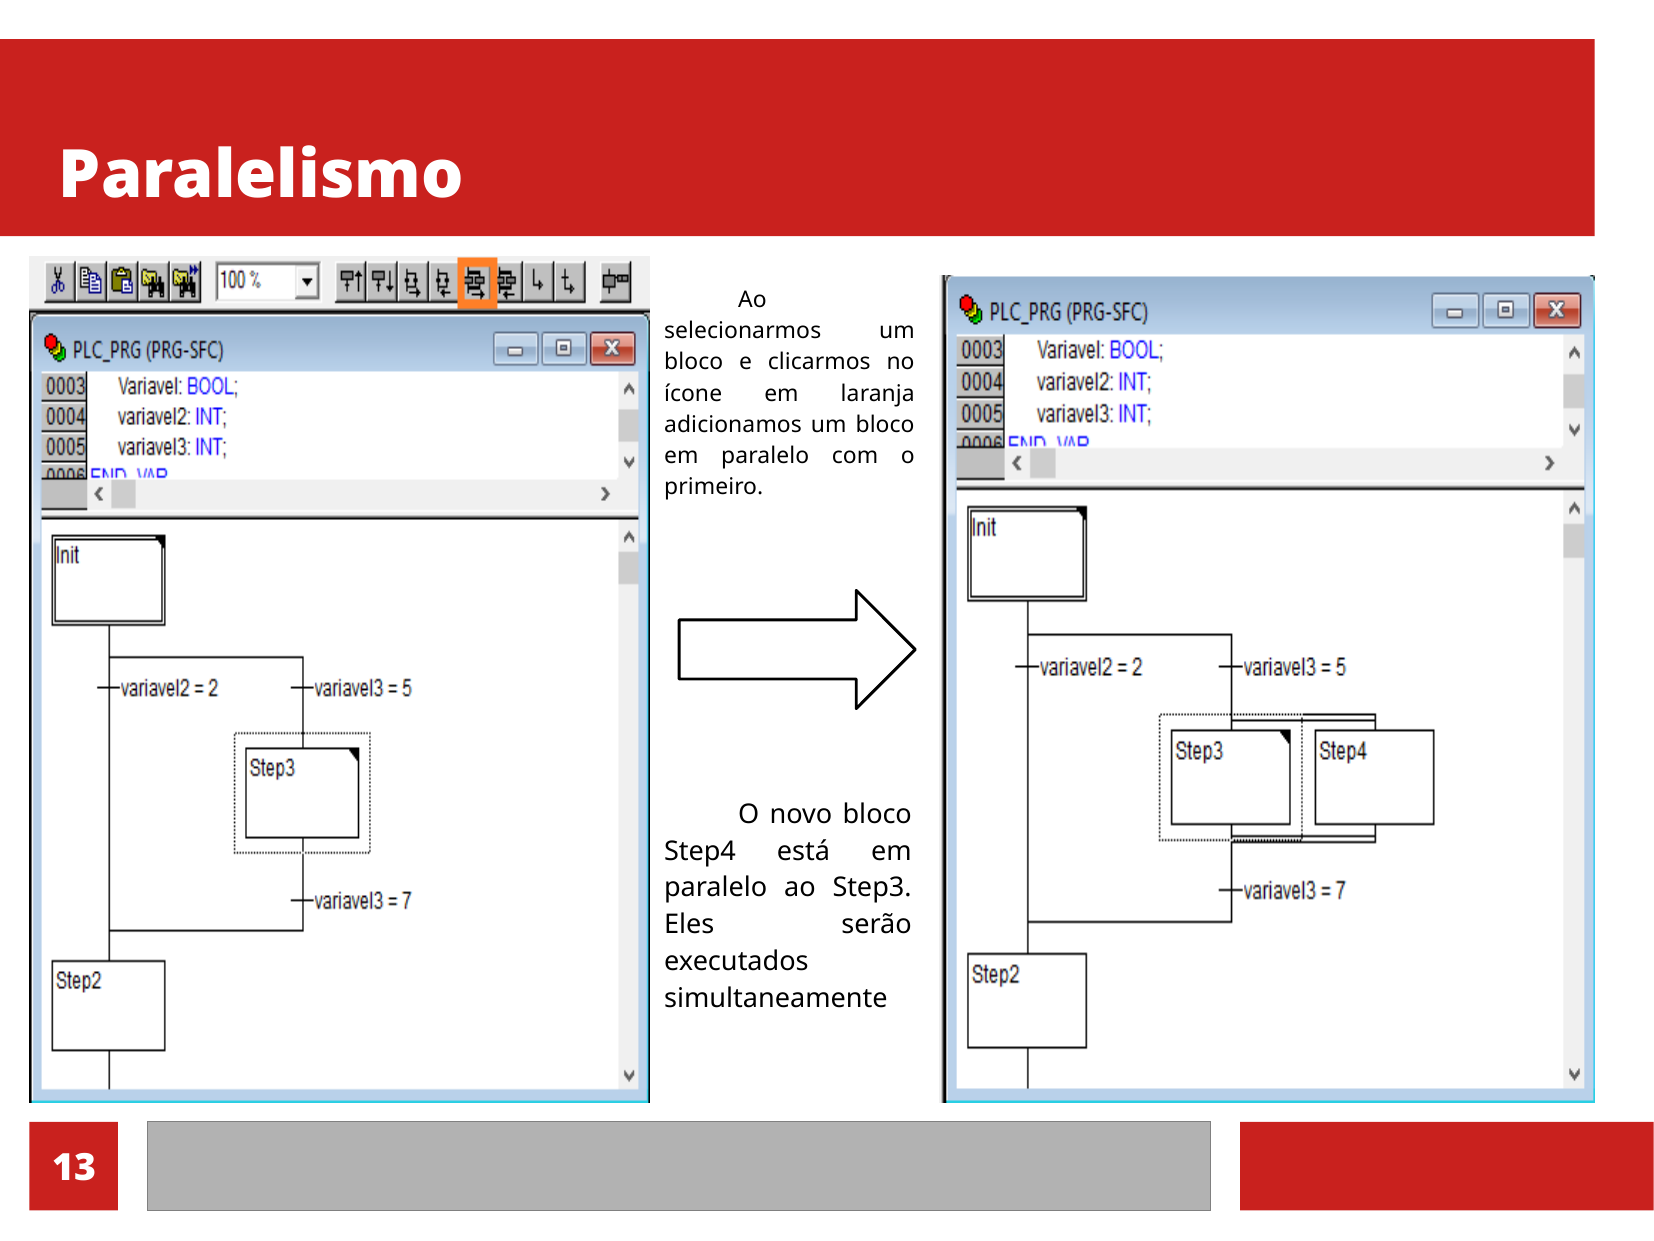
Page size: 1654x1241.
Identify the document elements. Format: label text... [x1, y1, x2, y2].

text_box O novo bloco Step4 está em paralelo ao Step3. Eles serão executados simultaneamente [649, 787, 945, 1103]
picture [29, 256, 650, 1103]
title Paralelismo [58, 58, 1595, 217]
picture [939, 275, 1595, 1103]
text_box Ao selecionarmos um bloco e clicarmos no ícone em laranja adicionamos um bloco em paralelo com o primeiro. [649, 275, 940, 528]
text_box [679, 590, 916, 709]
